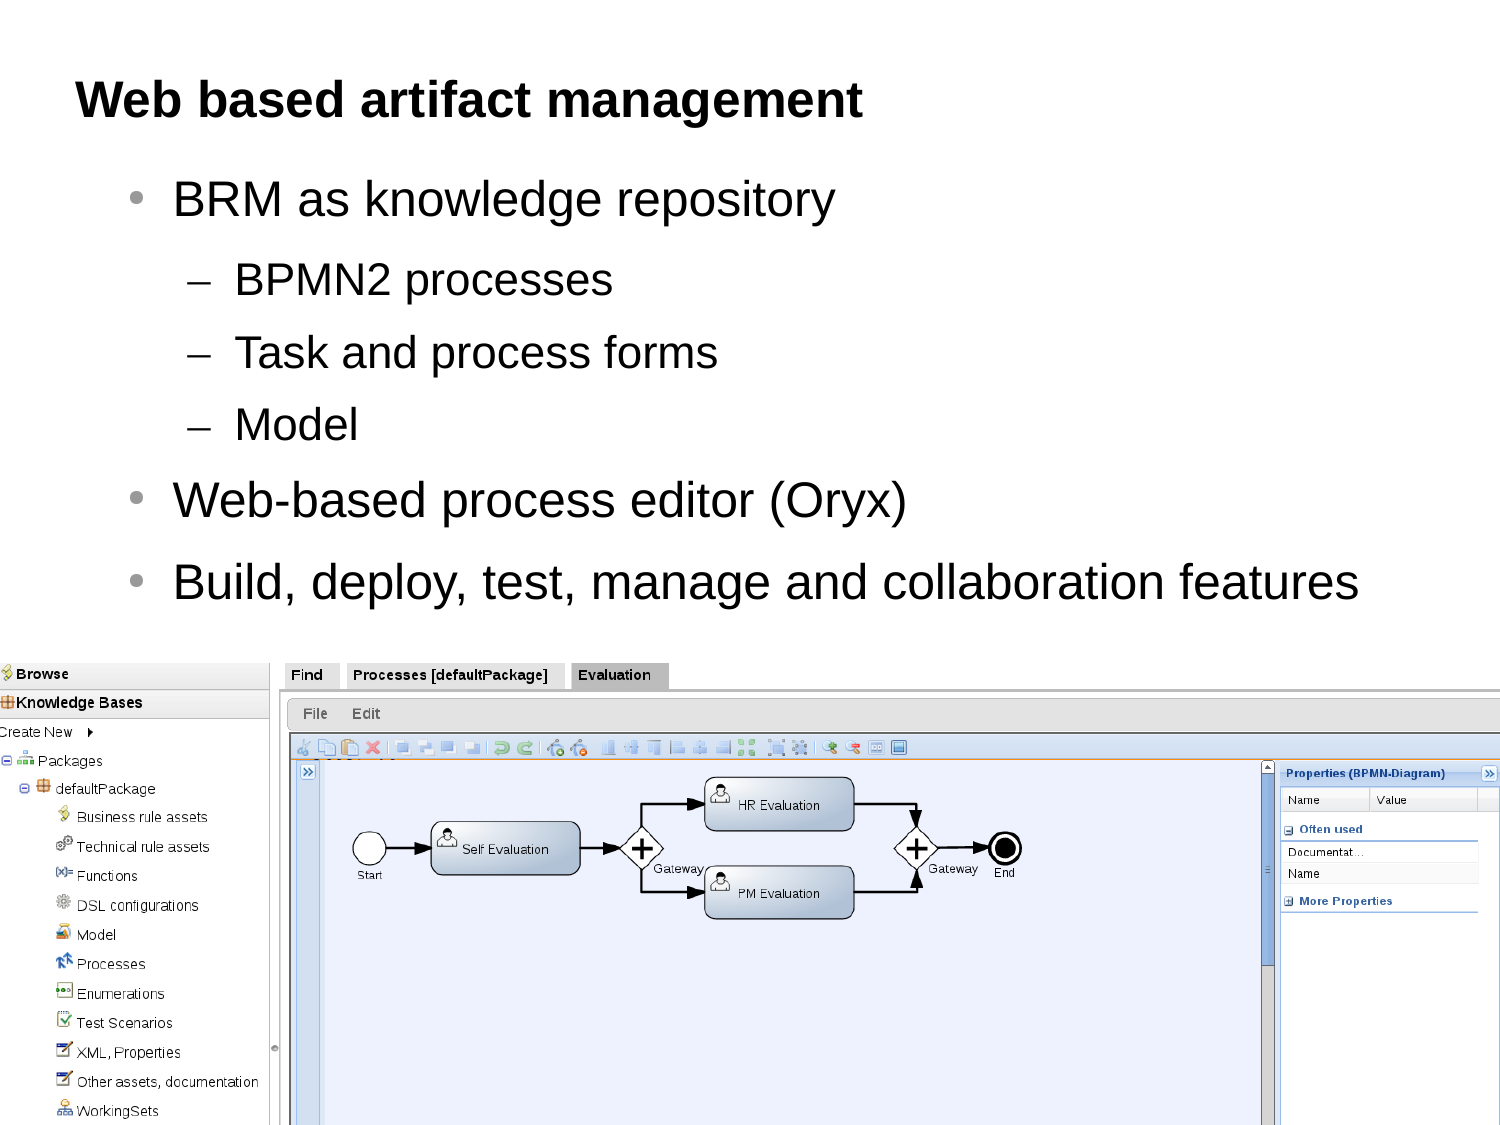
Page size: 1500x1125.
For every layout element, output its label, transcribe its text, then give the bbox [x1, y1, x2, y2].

list BRM as knowledge repository BPMN2 processes Task and process forms Model Web-based process editor (Oryx) Build, deploy, test, manage and collaboration features [112, 171, 1388, 663]
picture [0, 663, 1500, 1125]
title Web based artifact management [74, 14, 1425, 185]
